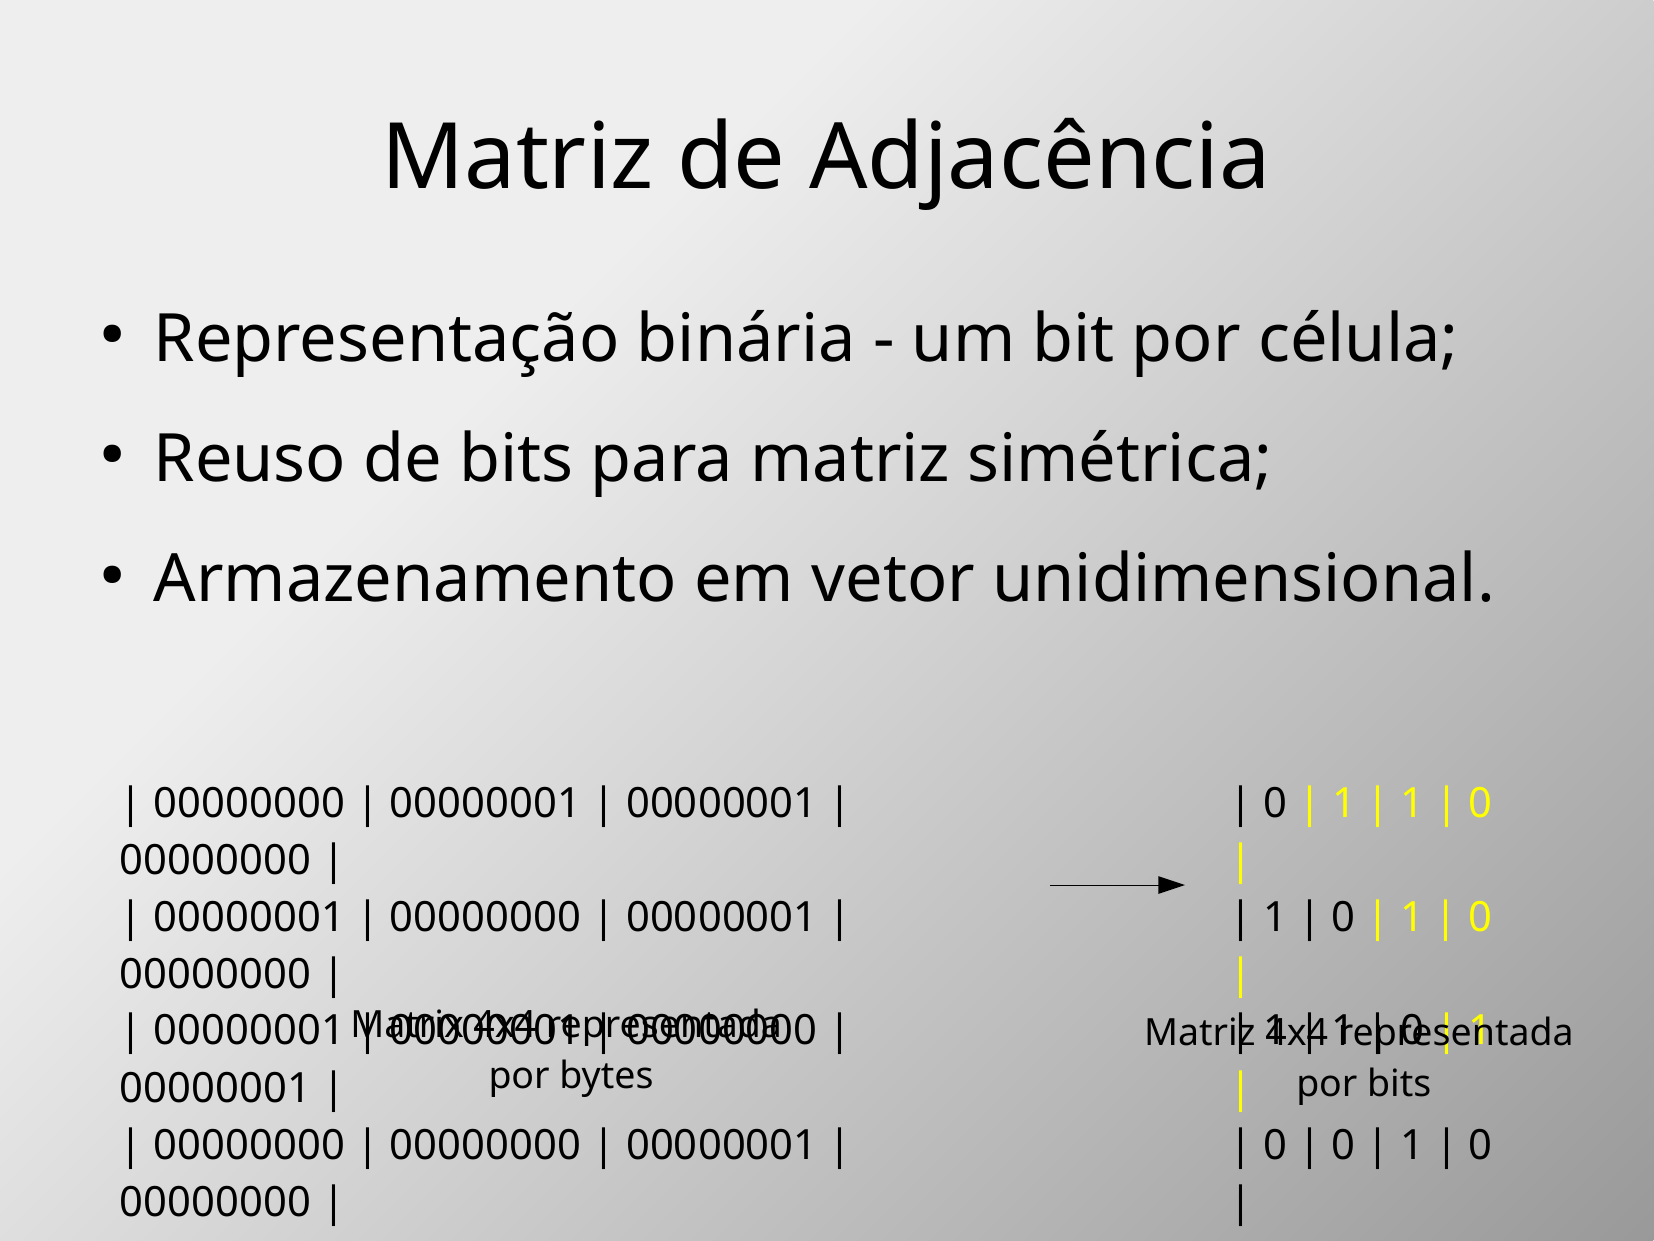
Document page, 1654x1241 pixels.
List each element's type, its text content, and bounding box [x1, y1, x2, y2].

text_box Matrix 4x4 representada por bytes [335, 990, 782, 1108]
text_box | 0 | 1 | 1 | 0 | | 1 | 0 | 1 | 0 | | 1 | 1 | 0 | 1 | | 0 | 0 | 1 | 0 | [1215, 765, 1516, 998]
title Matriz de Adjacência [82, 49, 1571, 257]
text_box | 00000000 | 00000001 | 00000001 | 00000000 | | 00000001 | 00000000 | 00000001 | 00000000 | | 00000001 | 00000001 | 00000000 | 00000001 | | 00000000 | 00000000 | 00000001 | 00000000 | [105, 765, 1021, 1008]
list Representação binária - um bit por célula; Reuso de bits para matriz simétrica; Armazenamento em vetor unidimensional. [82, 290, 1571, 706]
text_box Matriz 4x4 representada por bits [1129, 998, 1574, 1116]
